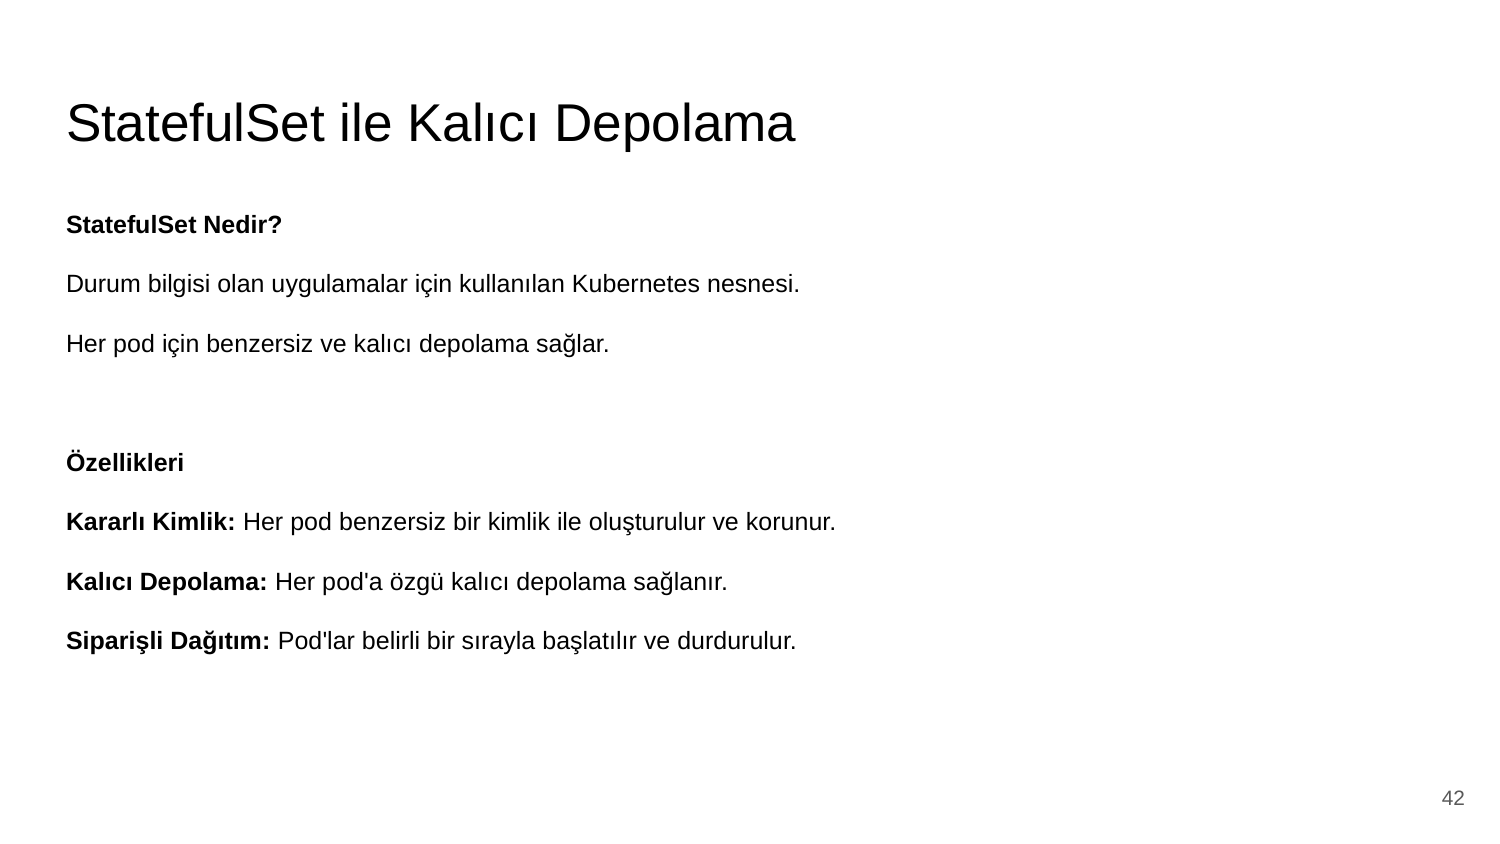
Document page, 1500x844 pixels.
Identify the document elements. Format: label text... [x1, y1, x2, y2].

slide_number <number> [1389, 764, 1480, 830]
title StatefulSet ile Kalıcı Depolama [51, 72, 1449, 167]
list StatefulSet Nedir? Durum bilgisi olan uygulamalar için kullanılan Kubernetes nesnesi. Her pod için benzersiz ve kalıcı depolama sağlar. Özellikleri Kararlı Kimlik: Her pod benzersiz bir kimlik ile oluşturulur ve korunur. Kalıcı Depolama: Her pod'a özgü kalıcı depolama sağlanır. Siparişli Dağıtım: Pod'lar belirli bir sırayla başlatılır ve durdurulur. [51, 189, 1449, 750]
